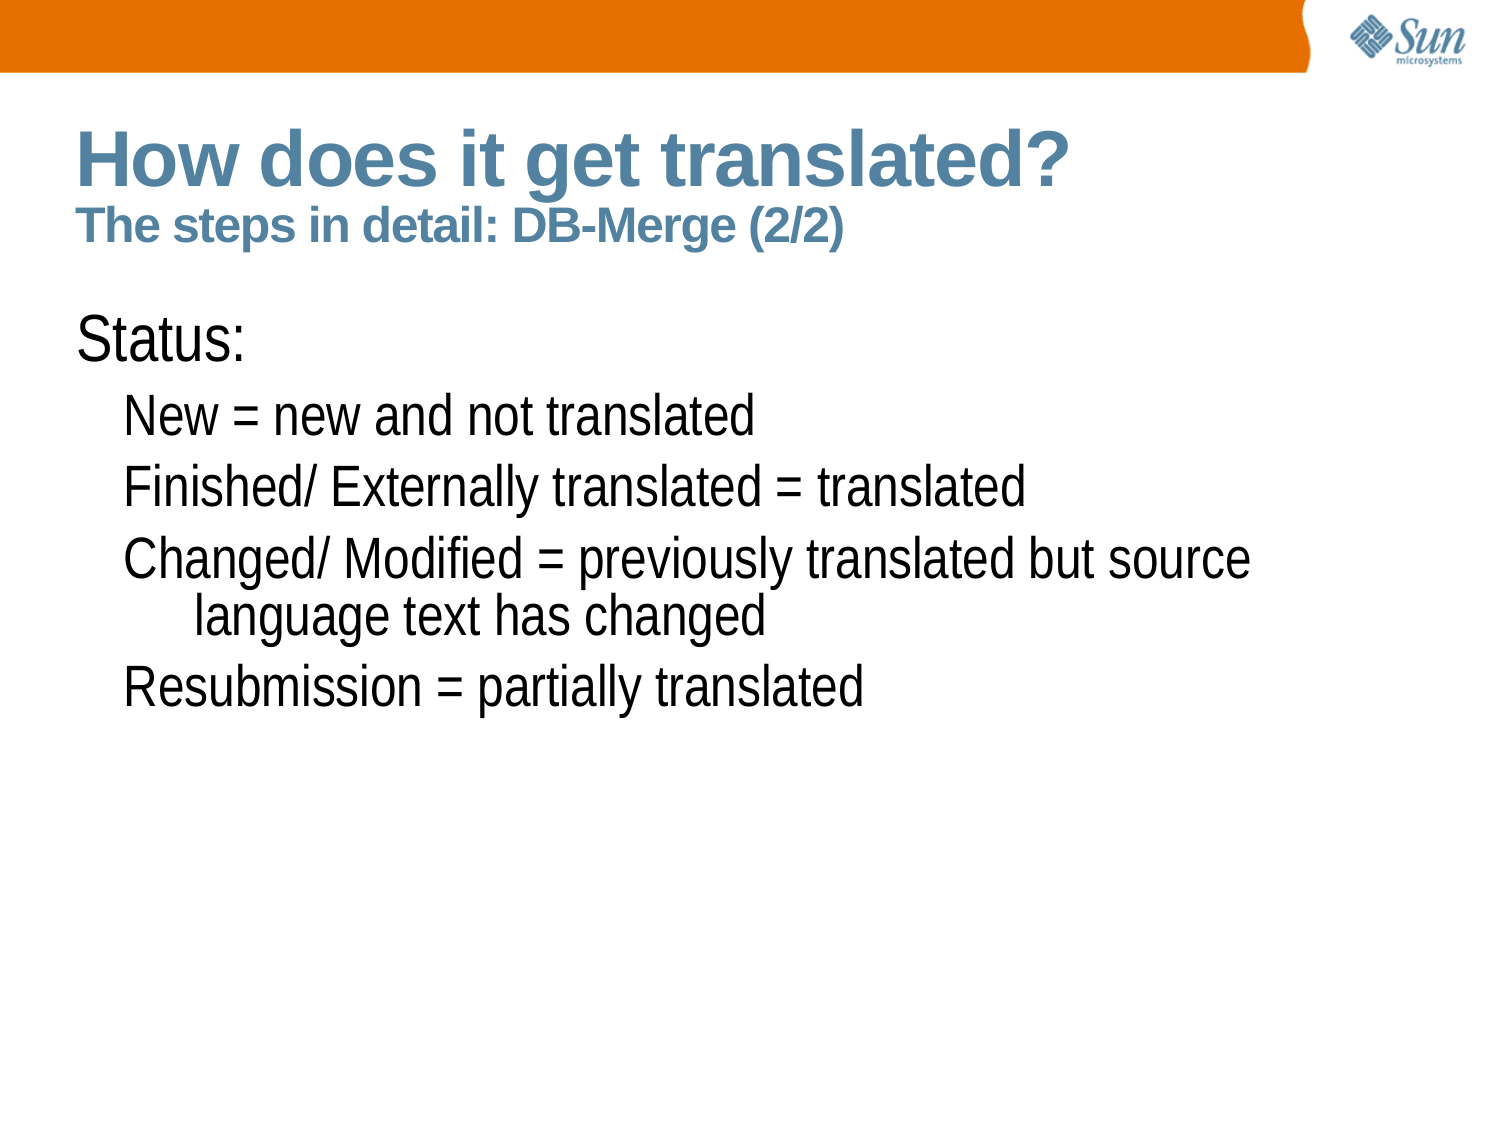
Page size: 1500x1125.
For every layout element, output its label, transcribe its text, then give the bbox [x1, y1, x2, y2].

list Status: New = new and not translated Finished/ Externally translated = translated Changed/ Modified = previously translated but source language text has changed Resubmission = partially translated [64, 309, 1402, 1057]
picture [0, 0, 1500, 75]
title How does it get translated? The steps in detail: DB-Merge (2/2) [75, 122, 1438, 263]
